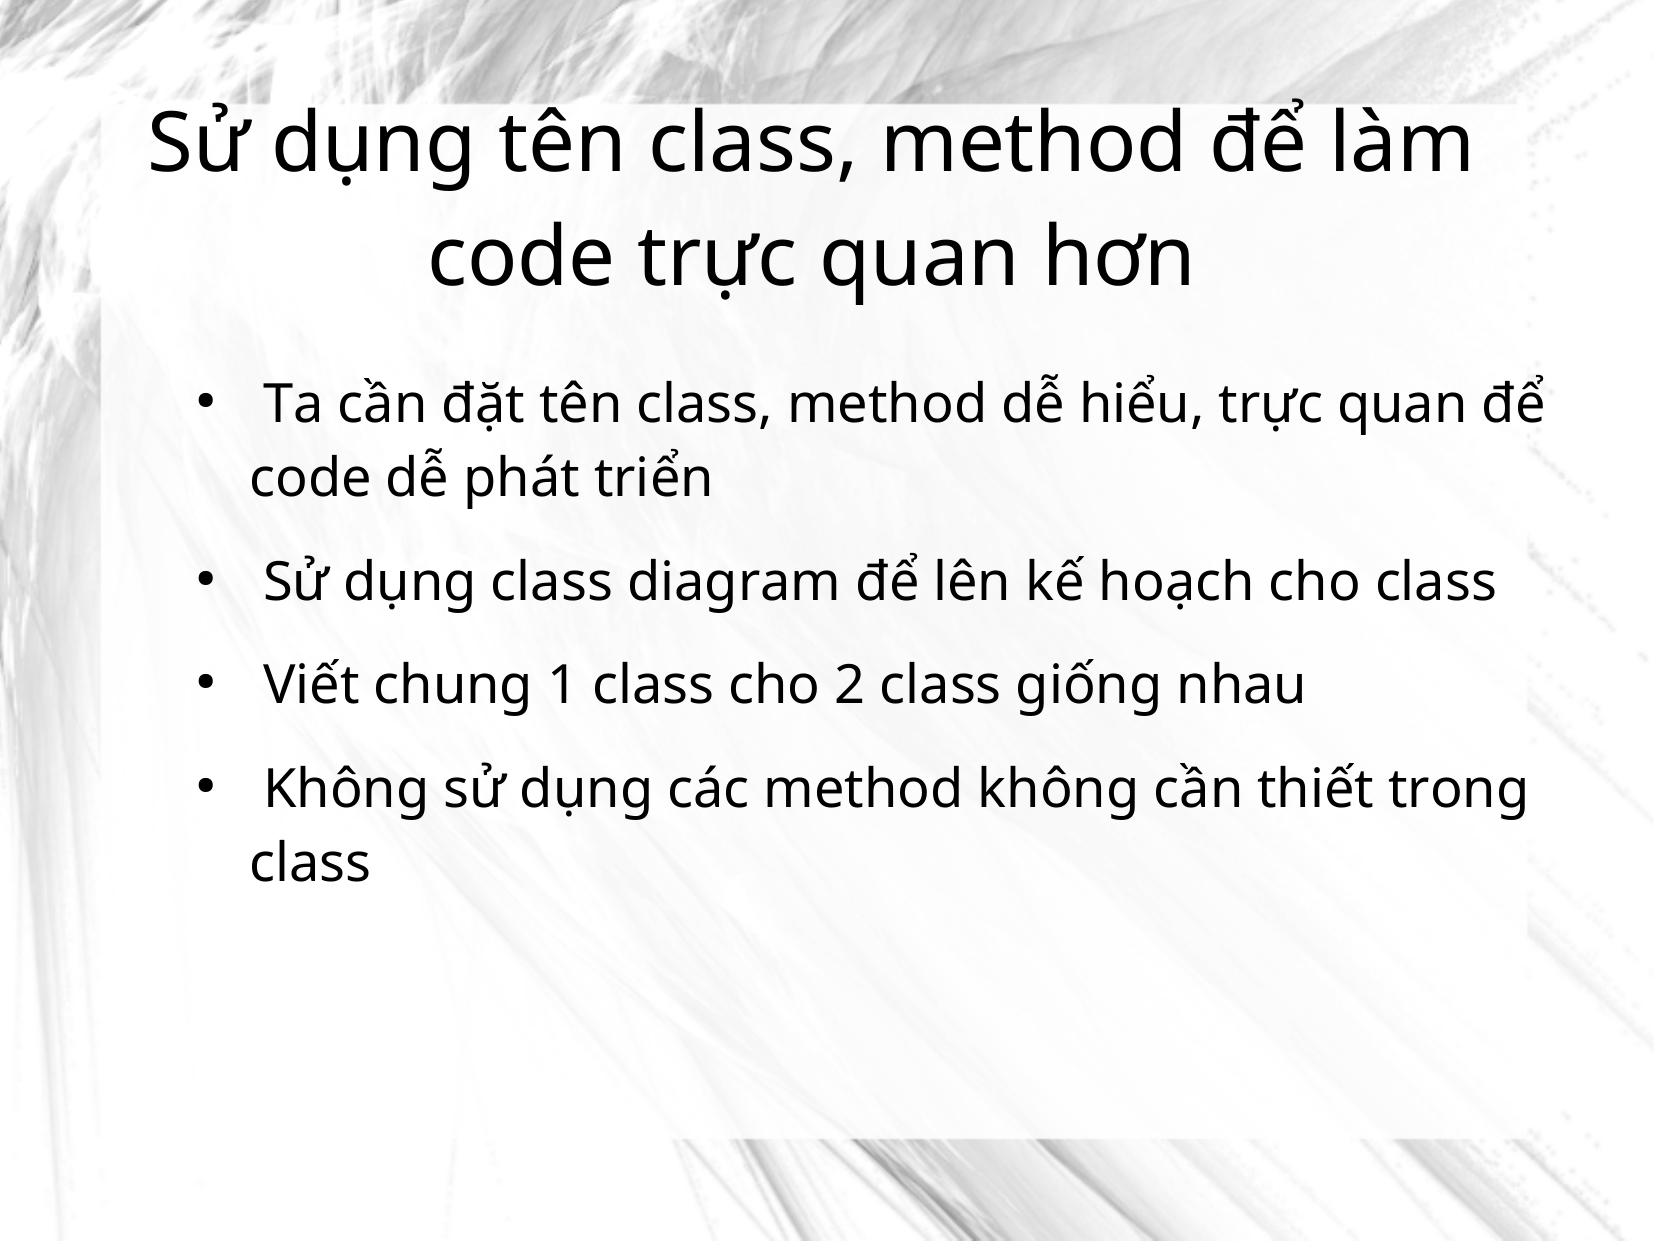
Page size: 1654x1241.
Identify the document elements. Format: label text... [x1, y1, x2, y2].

list Ta cần đặt tên class, method dễ hiểu, trực quan để code dễ phát triển Sử dụng class diagram để lên kế hoạch cho class Viết chung 1 class cho 2 class giống nhau Không sử dụng các method không cần thiết trong class [178, 364, 1570, 1147]
title Sử dụng tên class, method để làm code trực quan hơn [118, 82, 1506, 310]
picture [0, 0, 1654, 1241]
